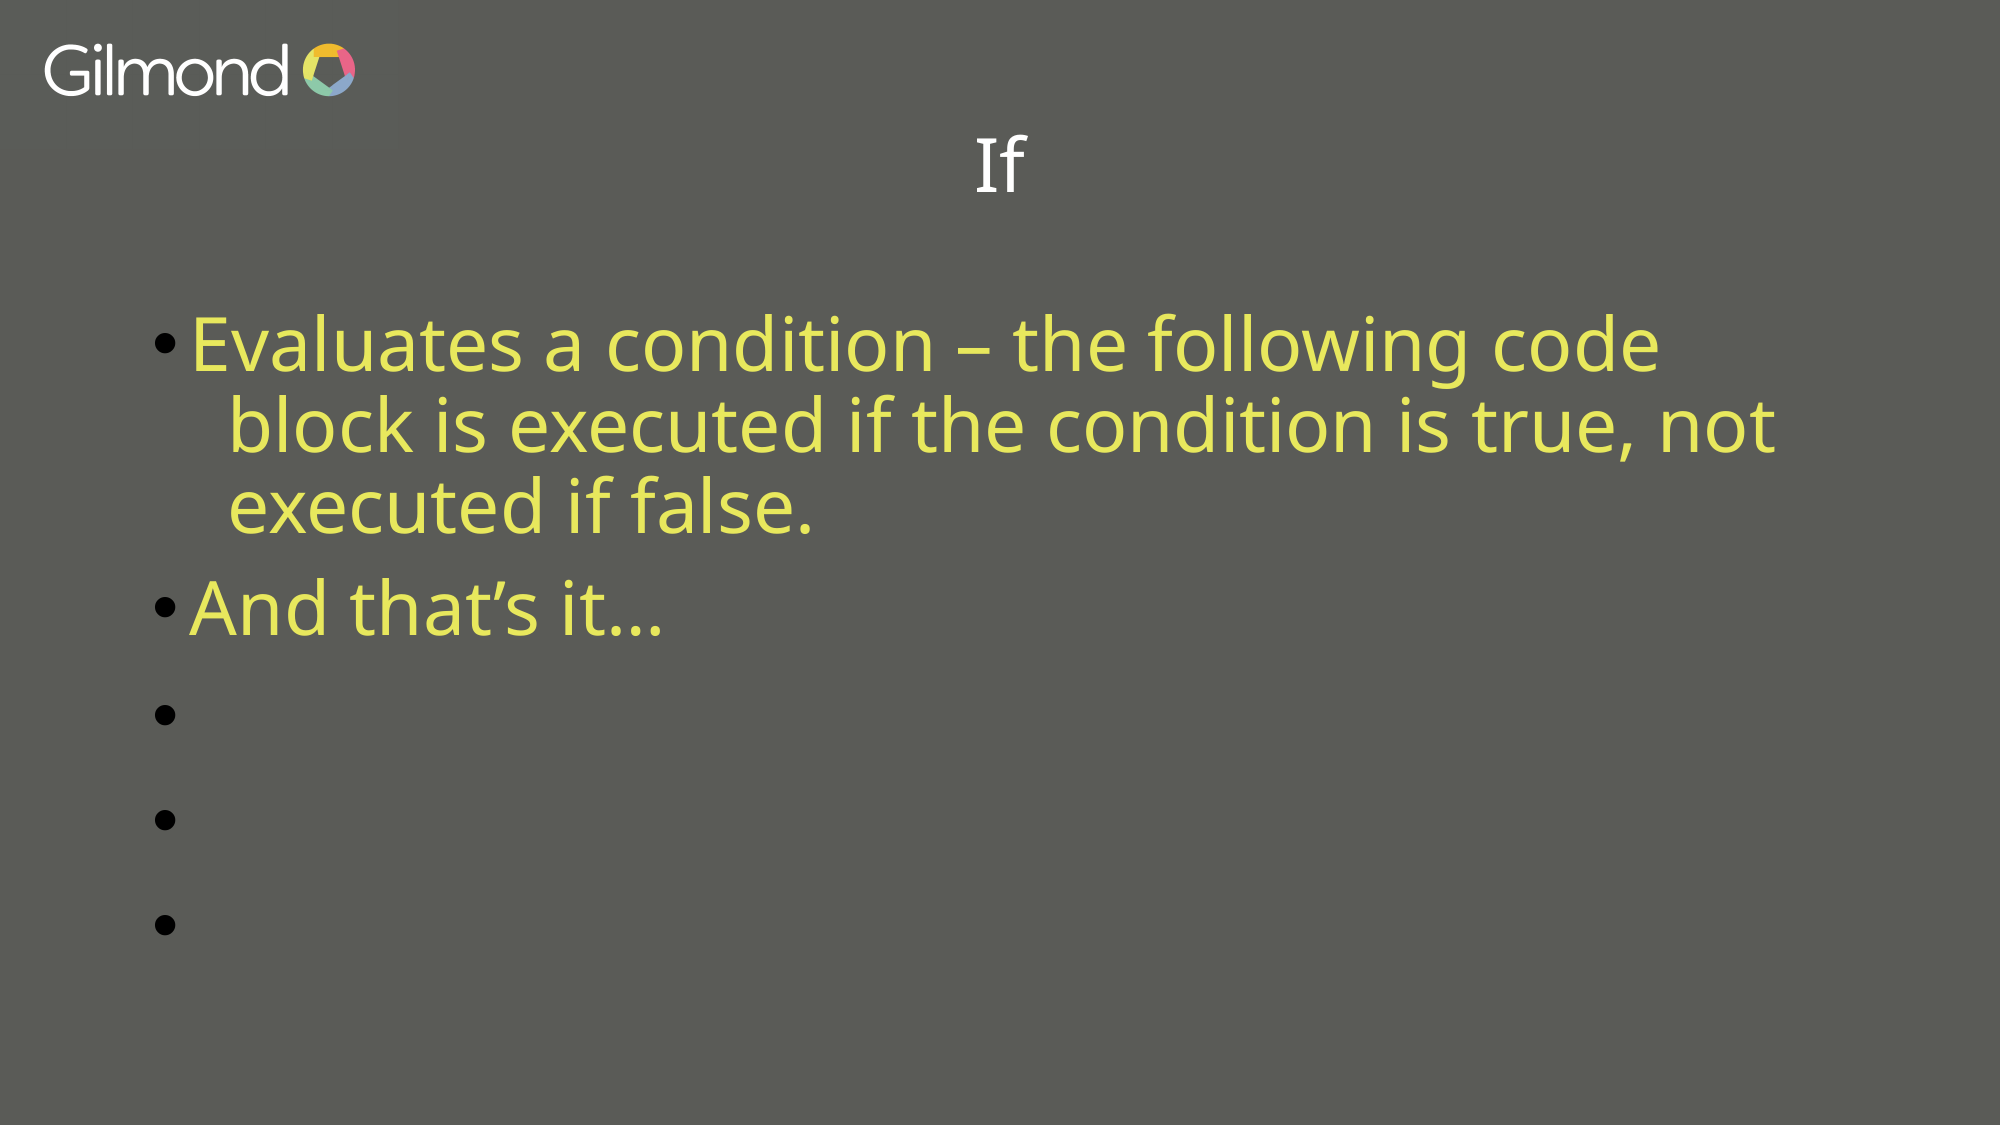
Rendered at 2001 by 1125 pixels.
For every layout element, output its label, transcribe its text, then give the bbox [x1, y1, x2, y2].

title If [137, 59, 1863, 278]
list Evaluates a condition – the following code block is executed if the condition is true, not executed if false. And that’s it… [137, 299, 1863, 1014]
picture [0, 0, 399, 149]
